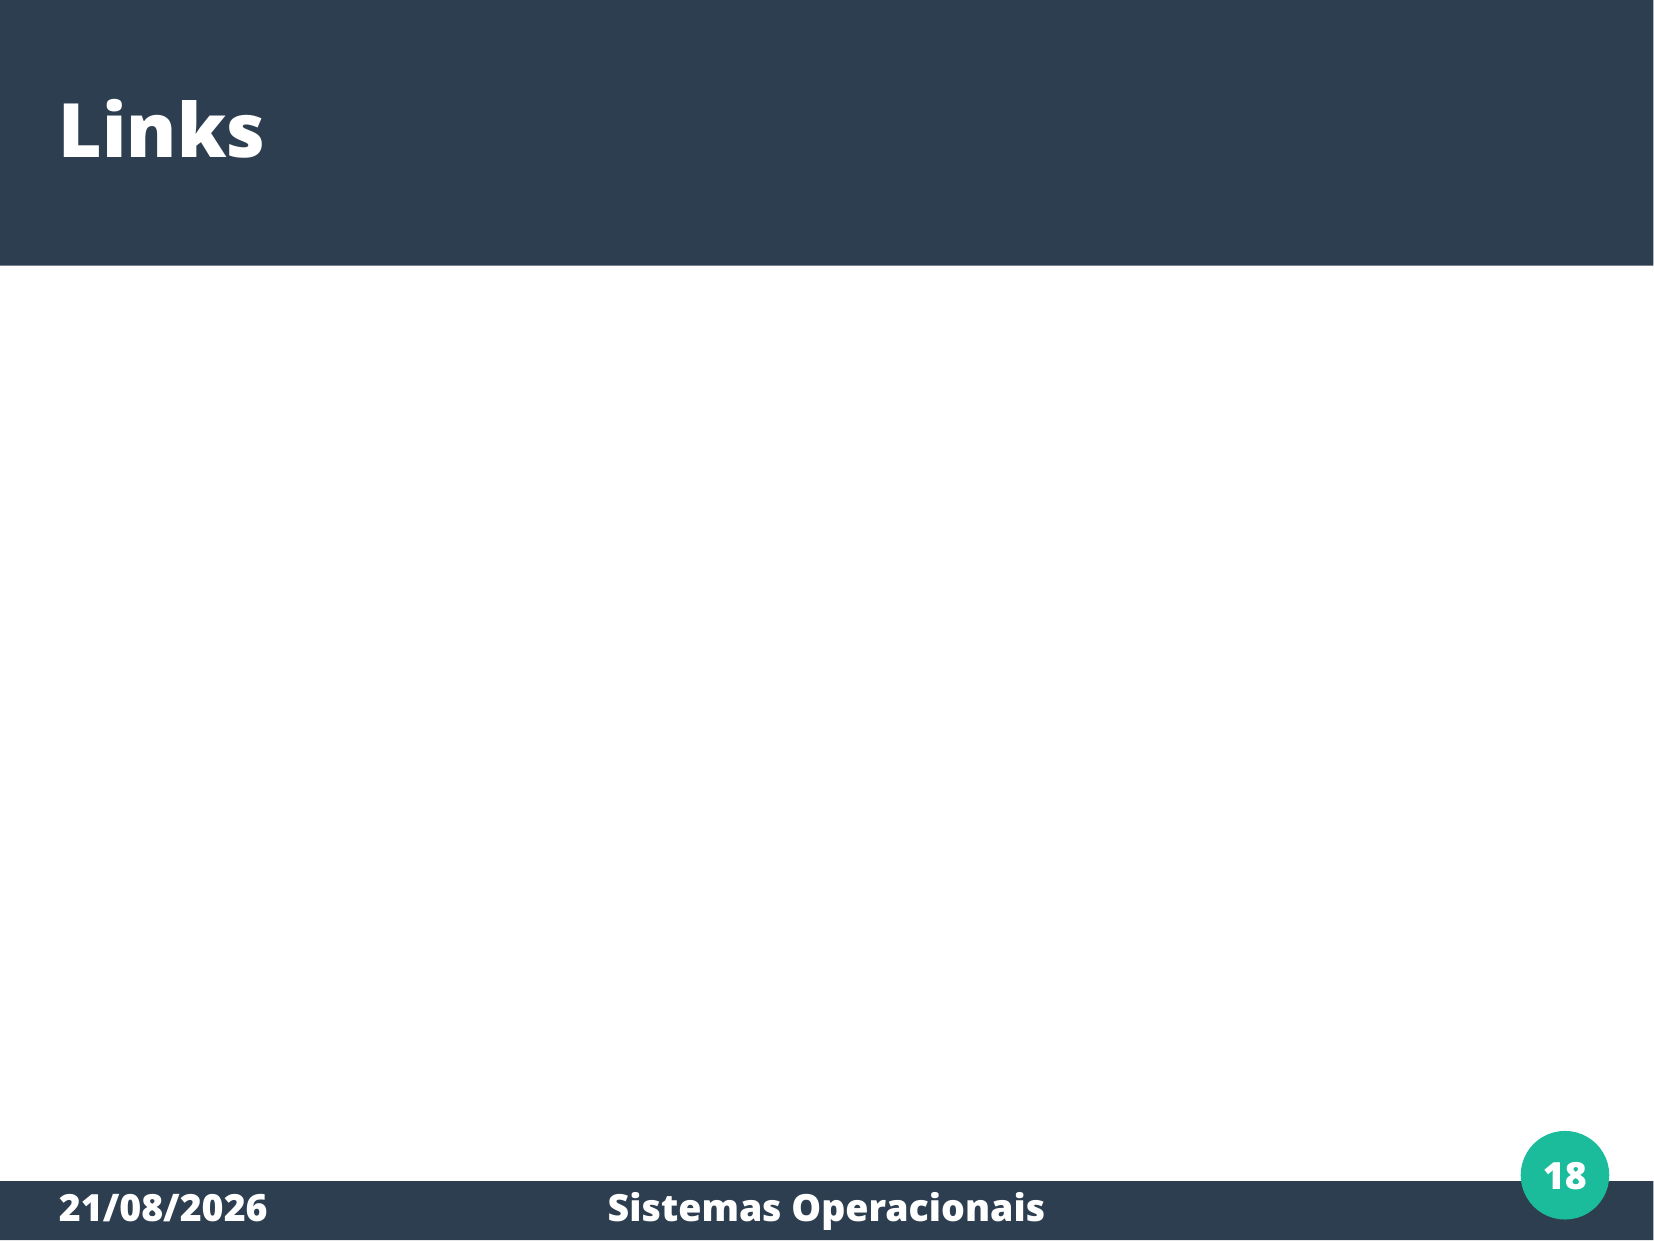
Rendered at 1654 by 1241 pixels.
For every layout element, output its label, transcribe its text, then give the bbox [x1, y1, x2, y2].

title Links [59, 49, 1595, 207]
